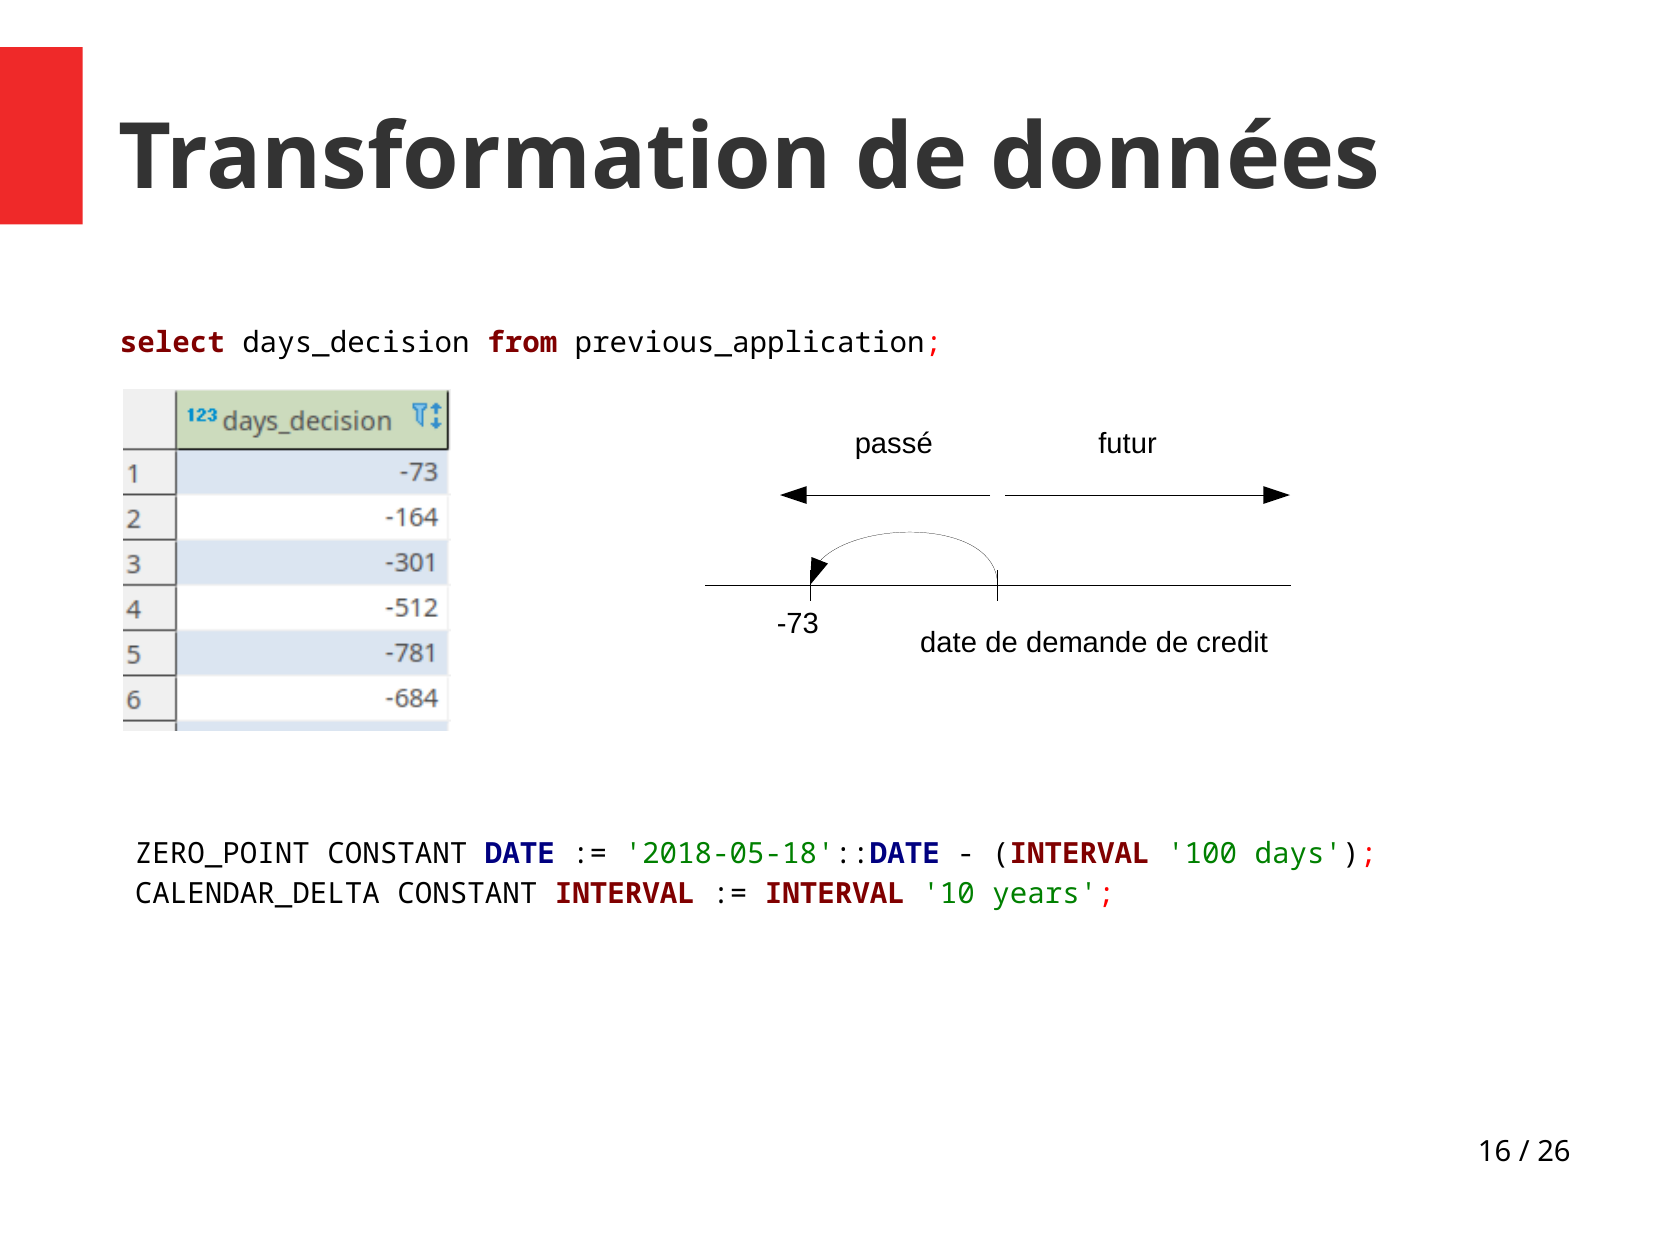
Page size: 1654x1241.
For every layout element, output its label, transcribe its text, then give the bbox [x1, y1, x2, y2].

text_box -73 [762, 600, 834, 648]
text_box ZERO_POINT CONSTANT DATE := '2018-05-18'::DATE - (INTERVAL '100 days'); CALENDAR_DELTA CONSTANT INTERVAL := INTERVAL '10 years'; [120, 825, 1392, 909]
text_box passé [840, 420, 948, 468]
text_box select days_decision from previous_application; [105, 313, 1246, 412]
text_box date de demande de credit [905, 618, 1284, 666]
picture [123, 389, 451, 731]
text_box futur [1083, 420, 1173, 468]
title Transformation de données [118, 49, 1571, 257]
